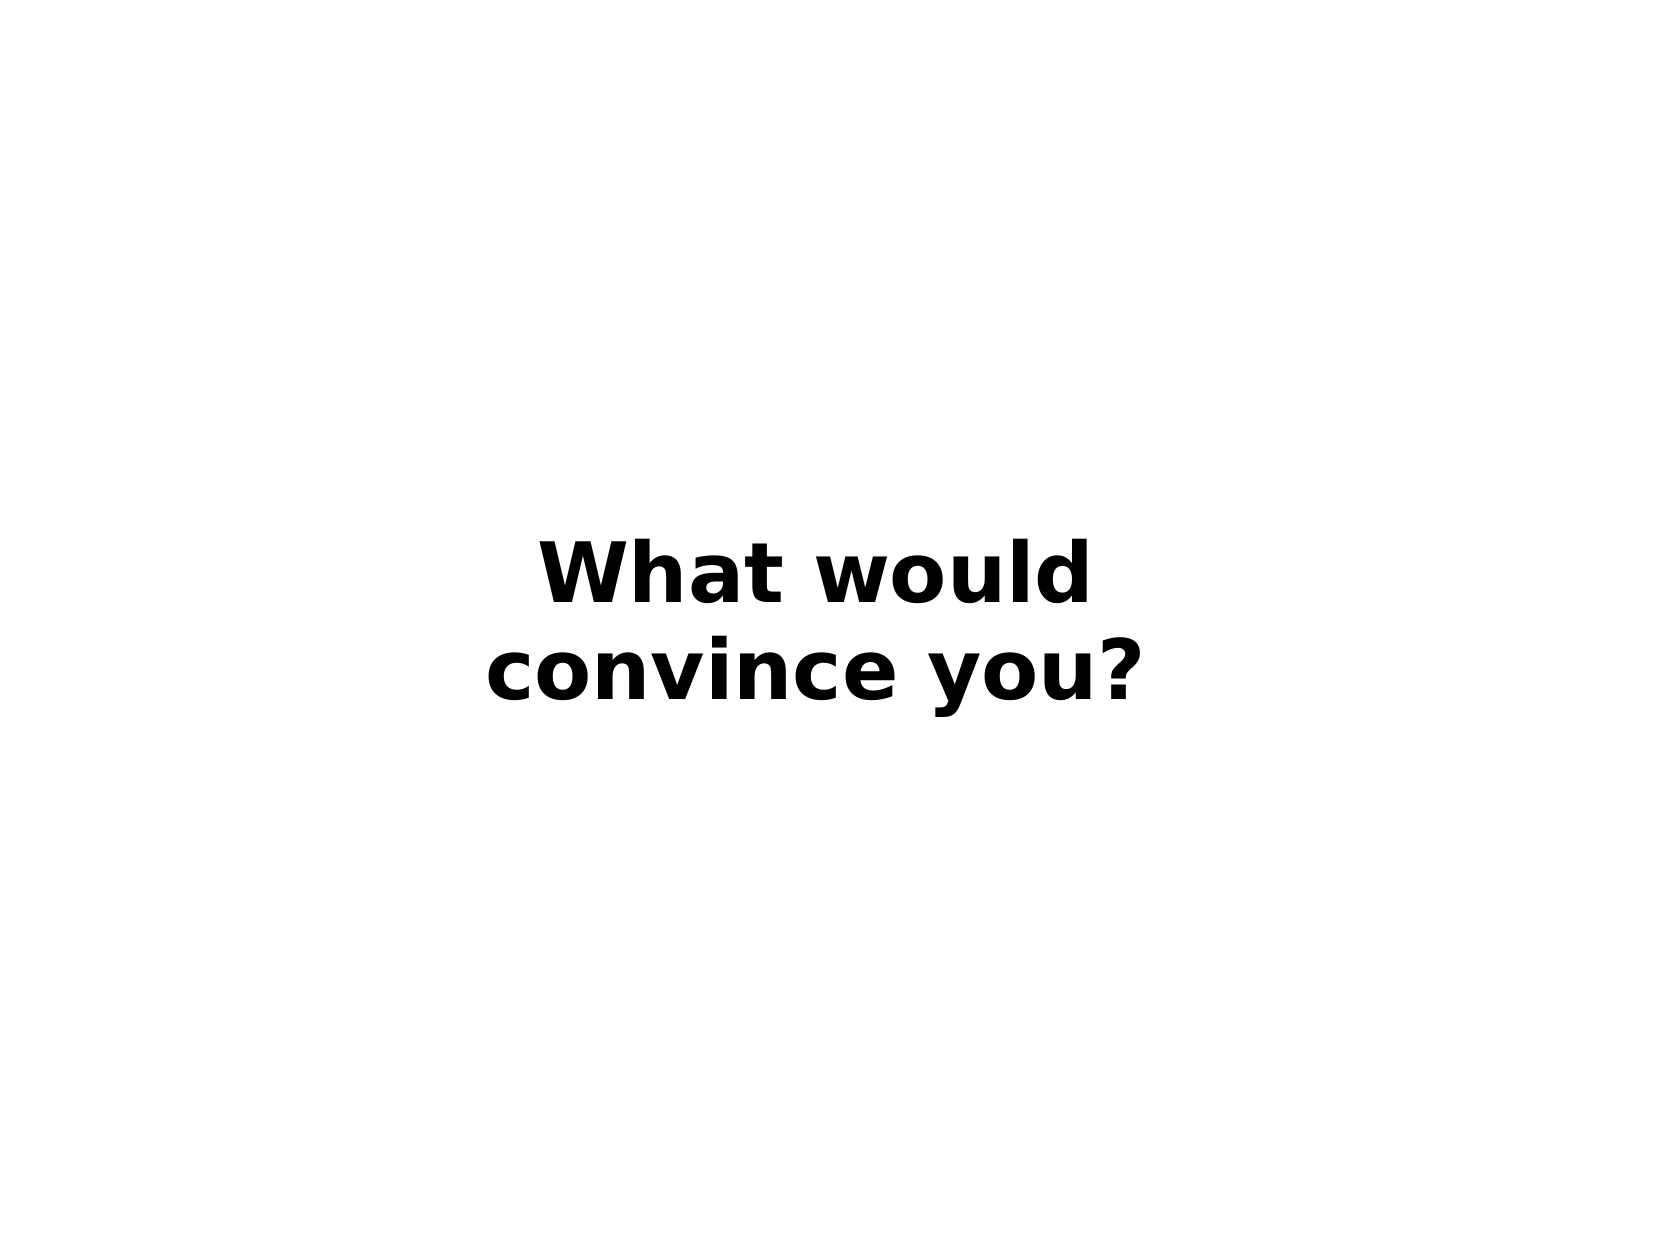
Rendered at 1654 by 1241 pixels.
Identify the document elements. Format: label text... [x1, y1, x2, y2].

title What would convince you? [47, 506, 1585, 739]
